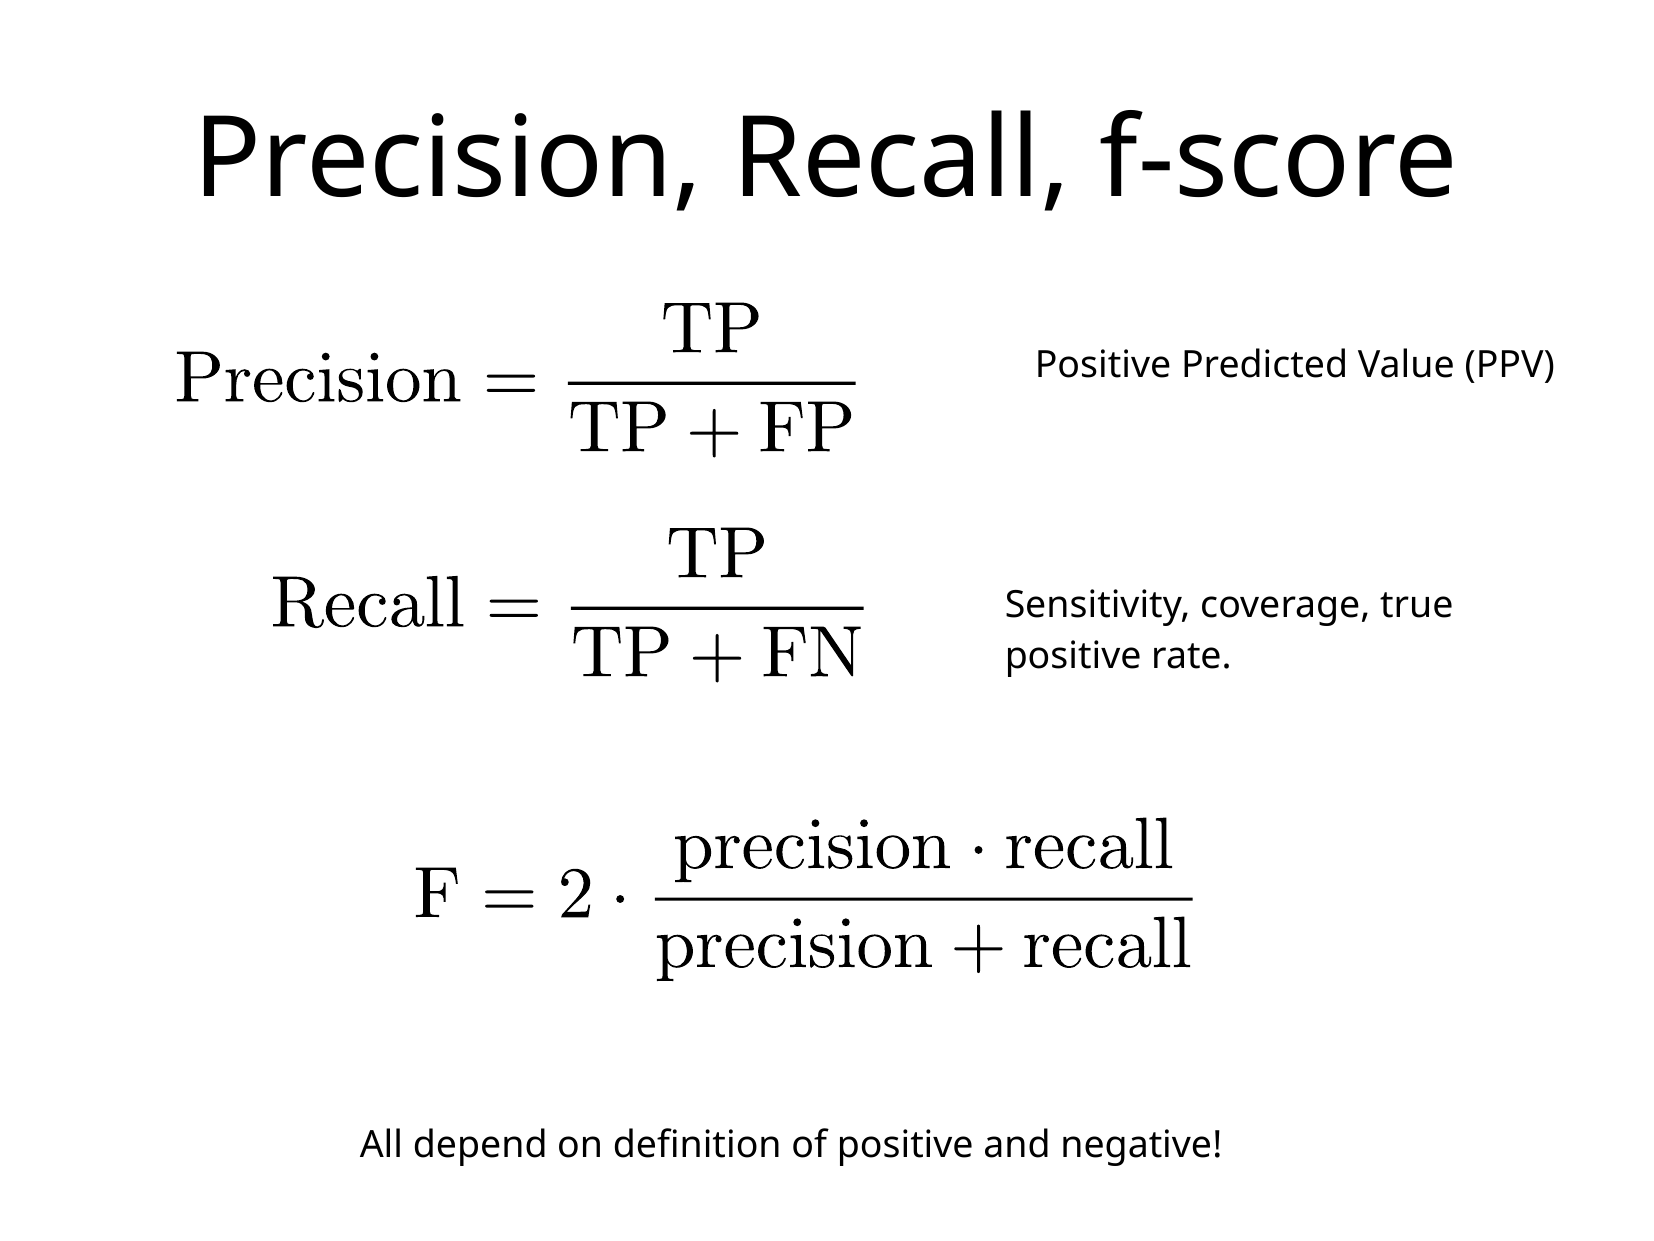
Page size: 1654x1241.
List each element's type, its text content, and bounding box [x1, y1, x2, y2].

text_box [270, 527, 864, 683]
text_box Sensitivity, coverage, true positive rate. [990, 570, 1531, 661]
title Precision, Recall, f-score [82, 49, 1571, 257]
text_box [413, 817, 1193, 982]
text_box Positive Predicted Value (PPV) [1020, 330, 1576, 383]
text_box [174, 302, 856, 458]
text_box All depend on definition of positive and negative! [345, 1110, 1261, 1163]
